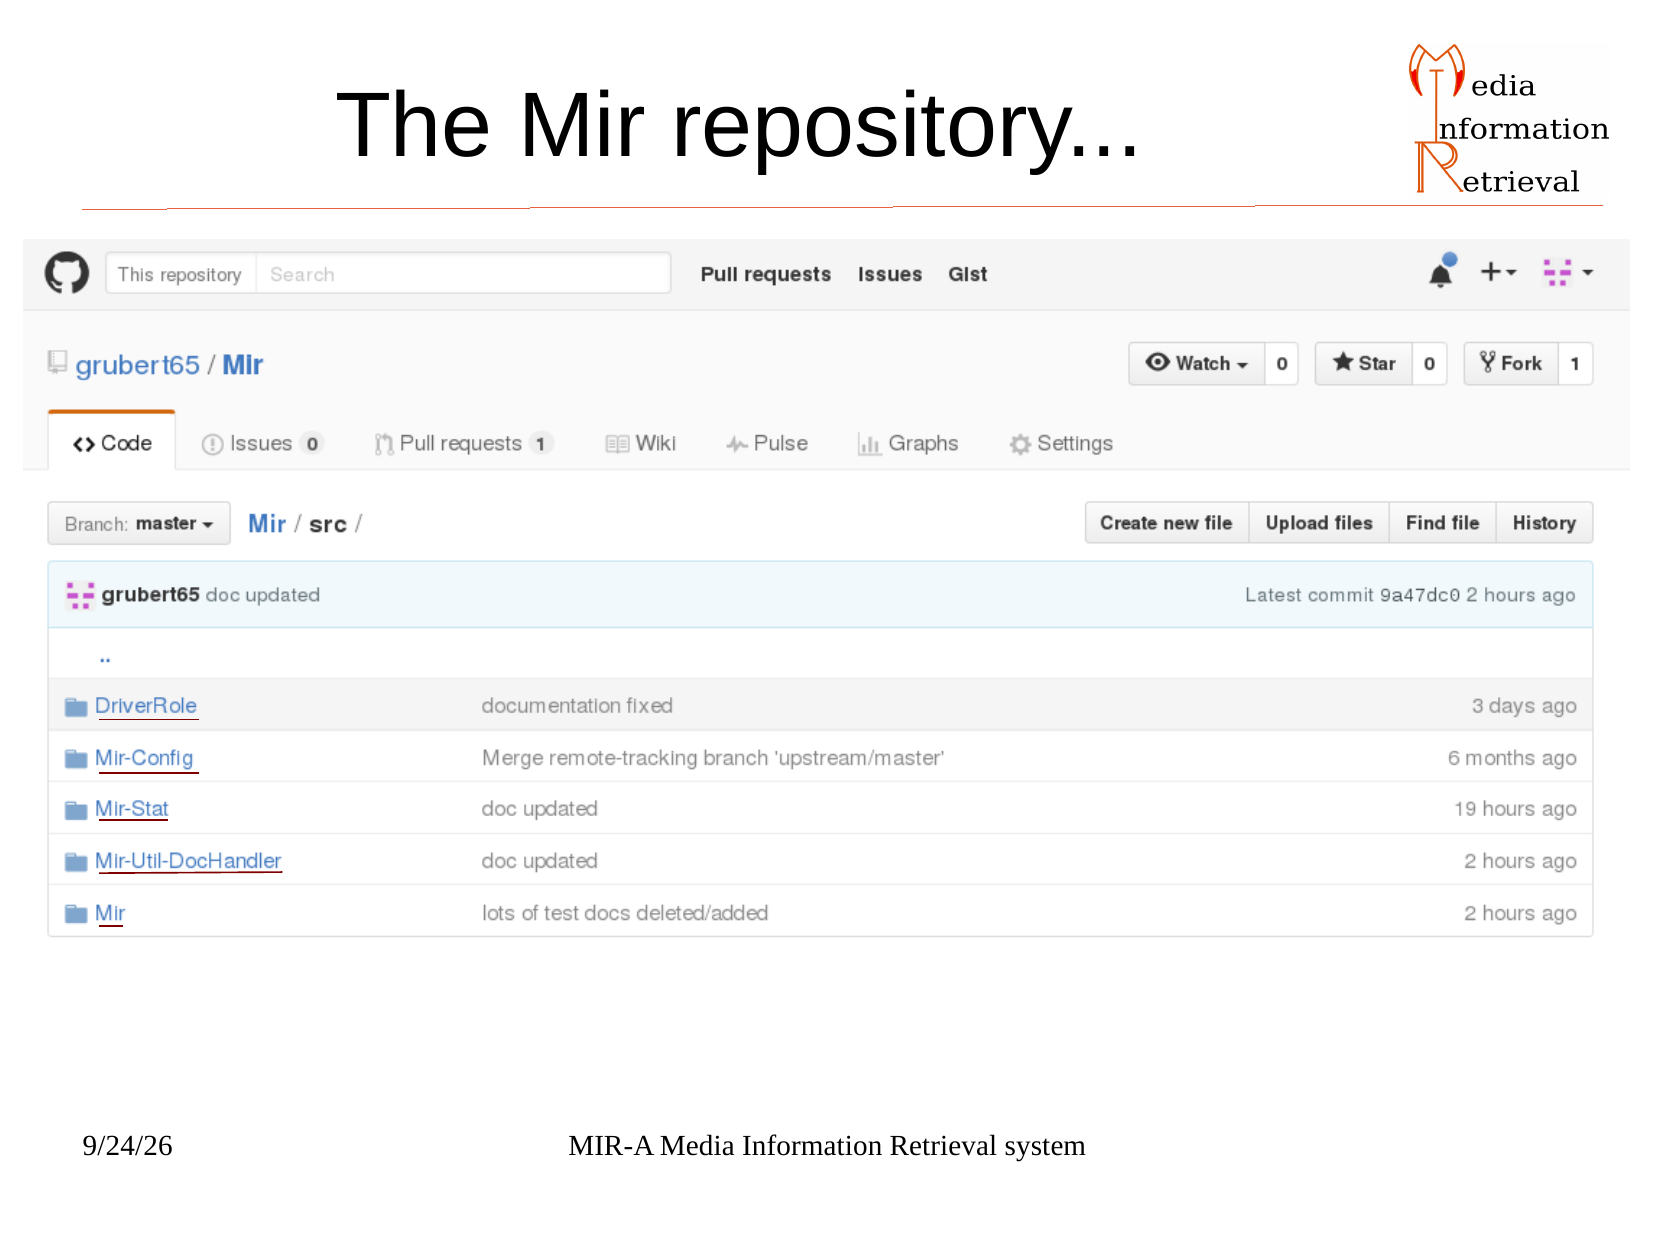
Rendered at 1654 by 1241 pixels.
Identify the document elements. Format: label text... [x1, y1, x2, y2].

title The Mir repository... [82, 45, 1397, 204]
picture [1409, 43, 1610, 198]
picture [23, 239, 1630, 967]
